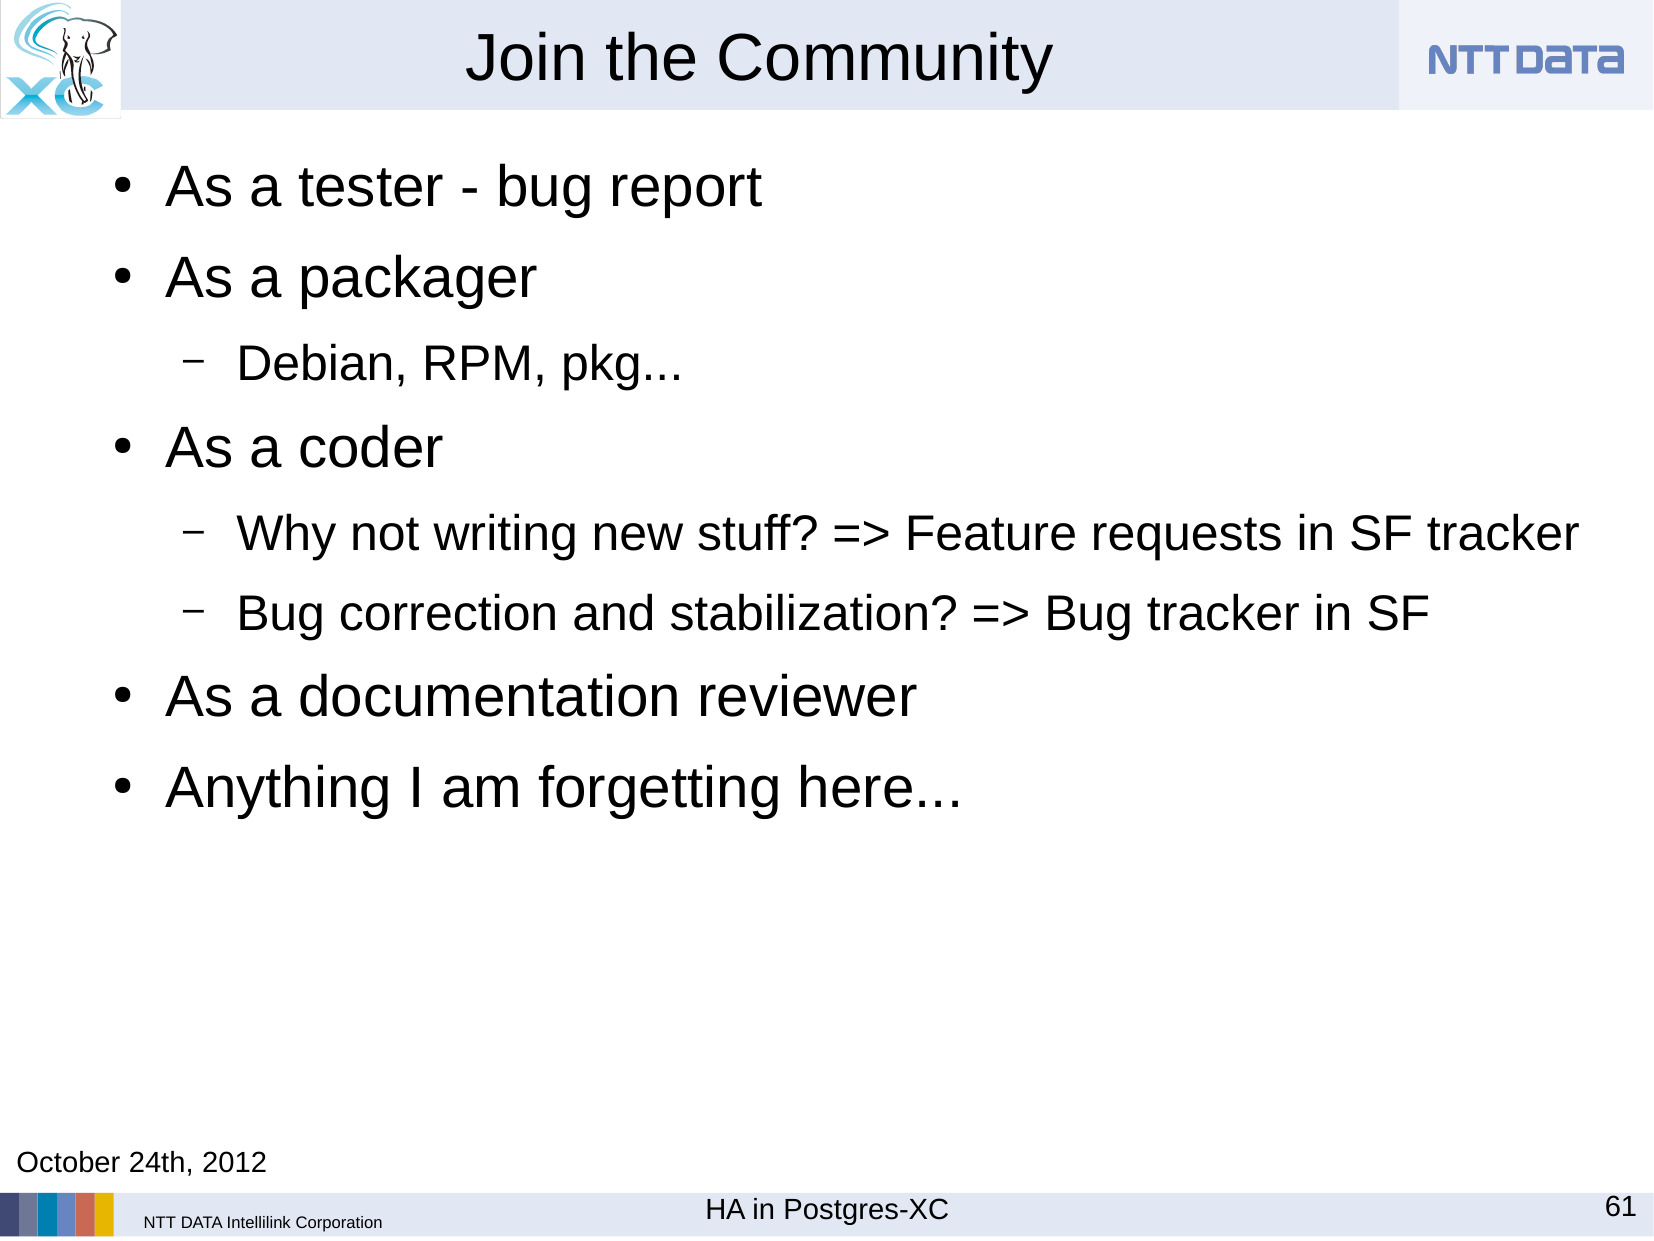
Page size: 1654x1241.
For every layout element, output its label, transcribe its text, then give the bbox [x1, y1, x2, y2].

list As a tester - bug report As a packager Debian, RPM, pkg... As a coder Why not writing new stuff? => Feature requests in SF tracker Bug correction and stabilization? => Bug tracker in SF As a documentation reviewer Anything I am forgetting here... [94, 153, 1583, 1123]
title Join the Community [120, 3, 1399, 110]
picture [0, 0, 121, 119]
picture [1429, 45, 1624, 74]
